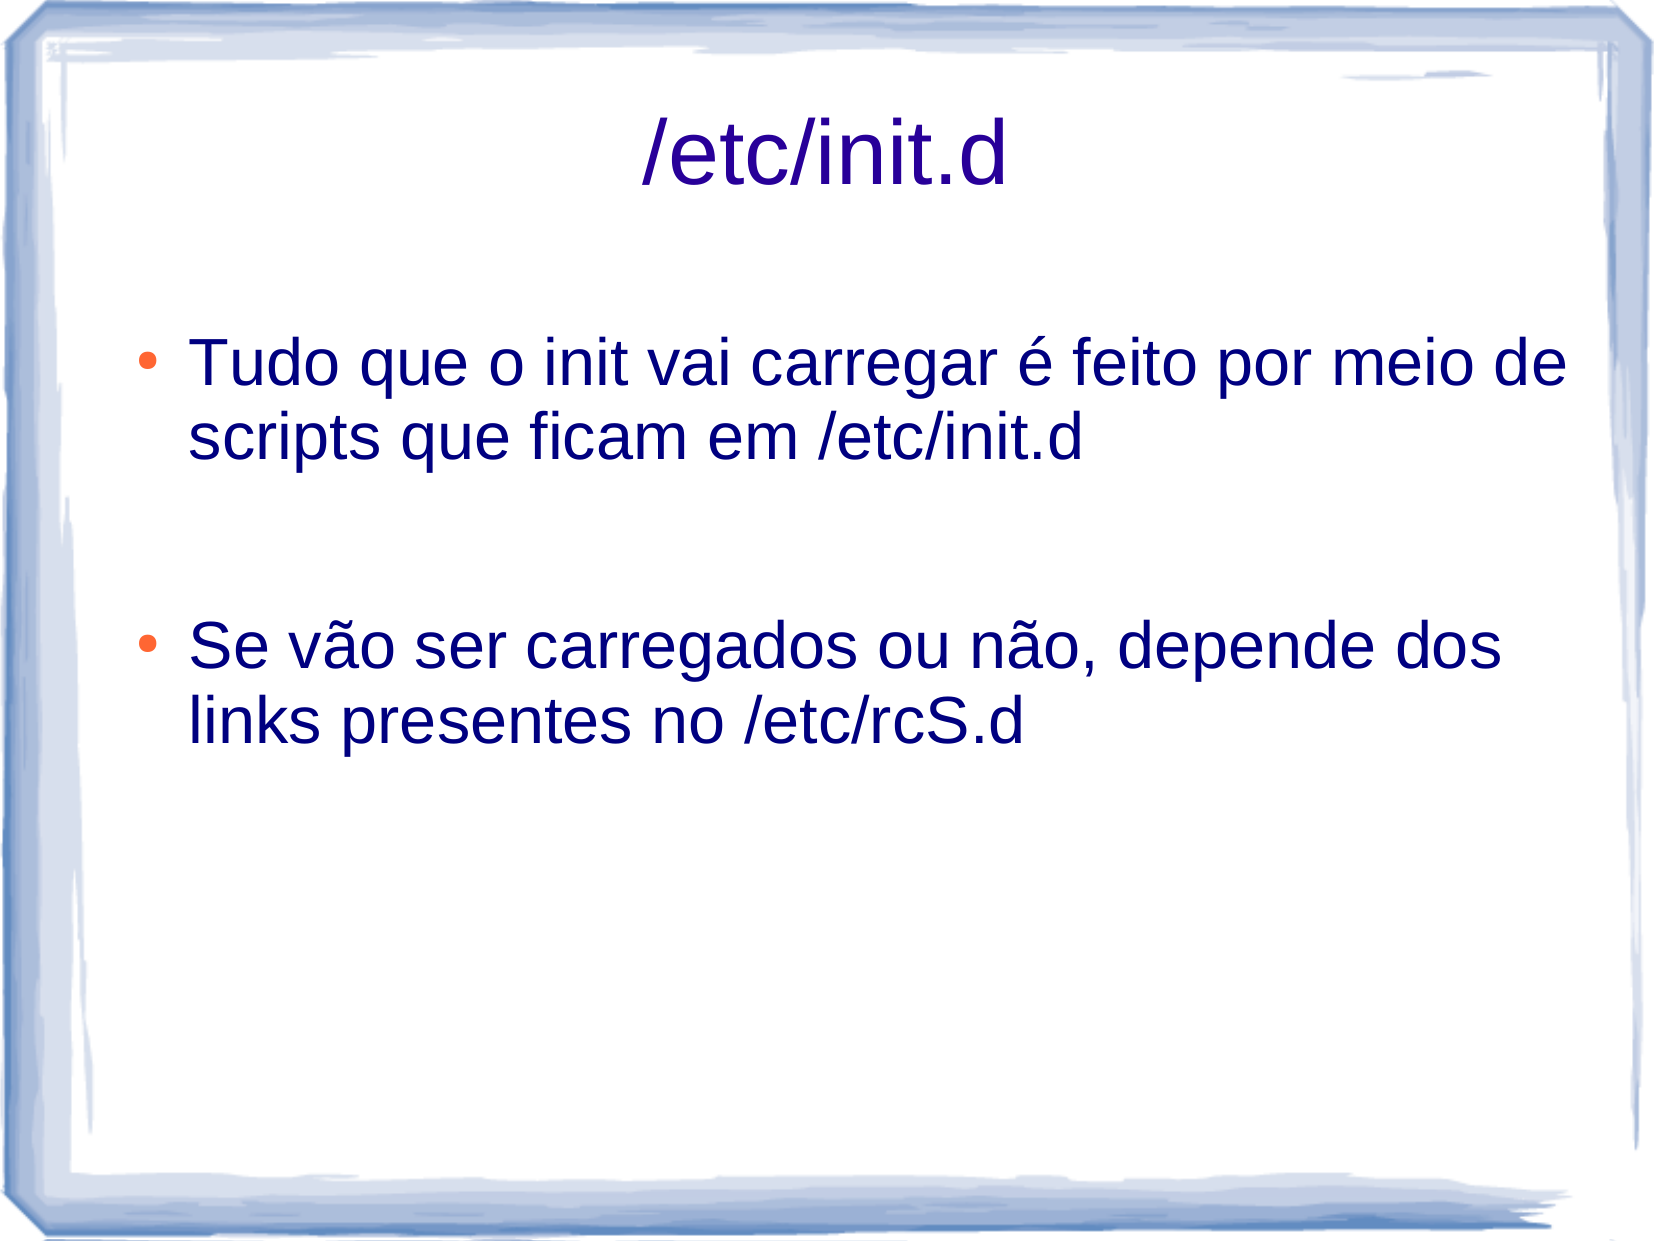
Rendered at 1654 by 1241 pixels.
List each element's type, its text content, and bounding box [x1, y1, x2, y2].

list Tudo que o init vai carregar é feito por meio de scripts que ficam em /etc/init.d Se vão ser carregados ou não, depende dos links presentes no /etc/rcS.d [118, 324, 1571, 1045]
picture [0, 0, 1654, 1241]
title /etc/init.d [82, 49, 1571, 257]
